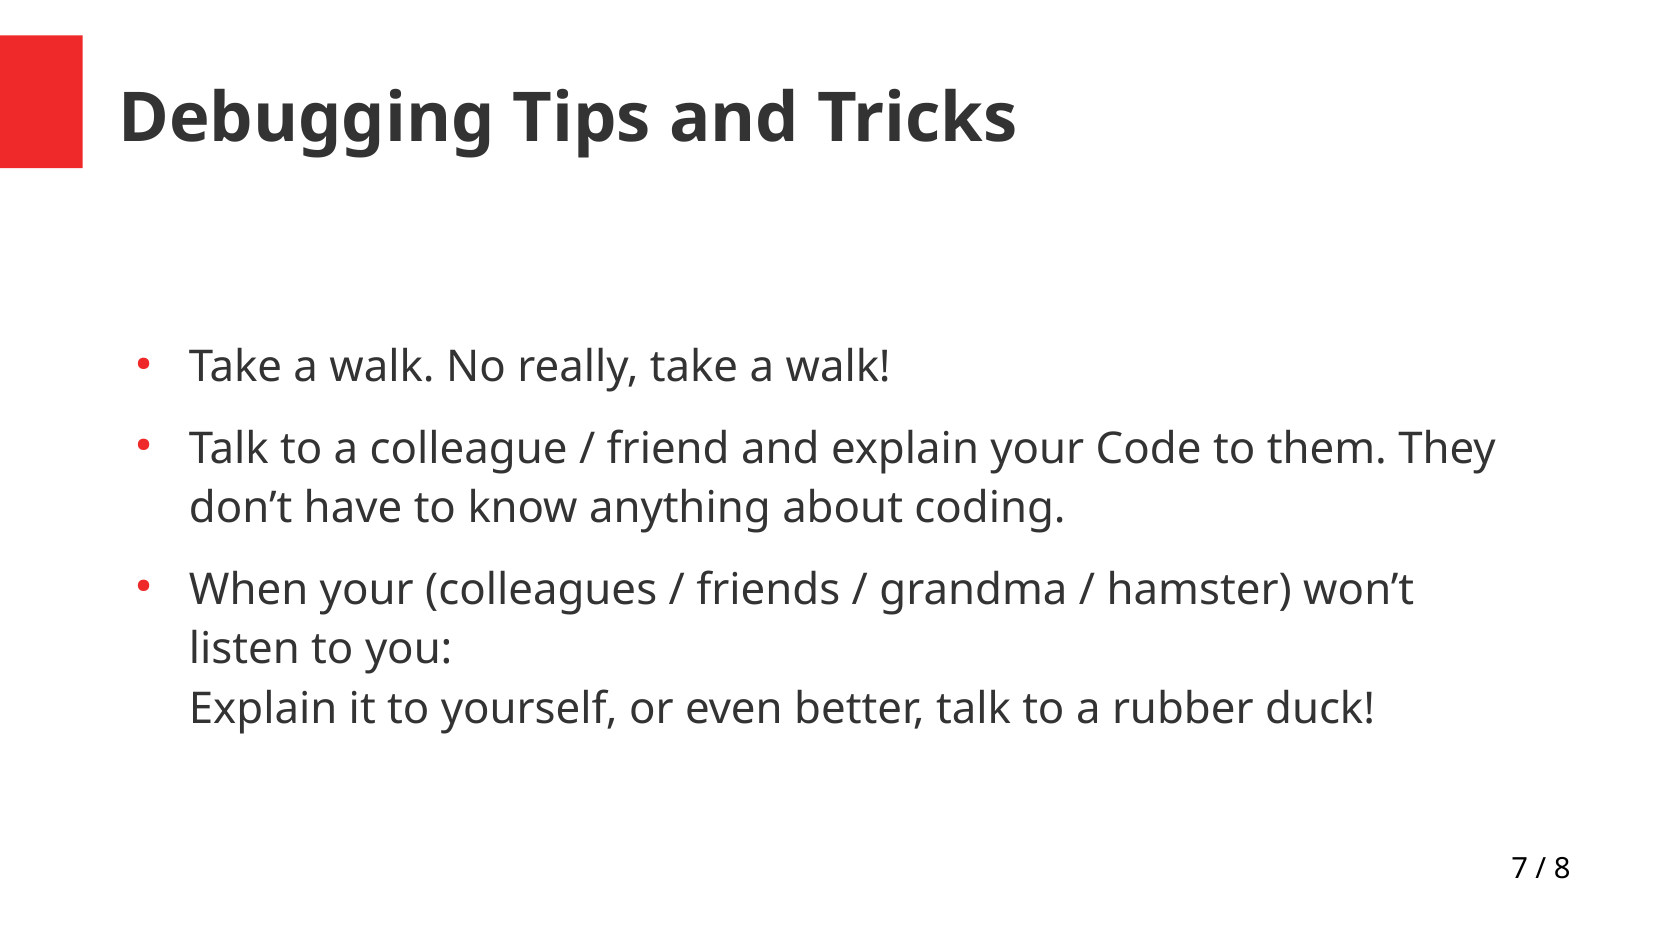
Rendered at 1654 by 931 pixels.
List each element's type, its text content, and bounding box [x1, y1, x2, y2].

list Take a walk. No really, take a walk! Talk to a colleague / friend and explain your Code to them. They don’t have to know anything about coding. When your (colleagues / friends / grandma / hamster) won’t listen to you: Explain it to yourself, or even better, talk to a rubber duck! [118, 265, 1536, 806]
title Debugging Tips and Tricks [118, 36, 1571, 193]
